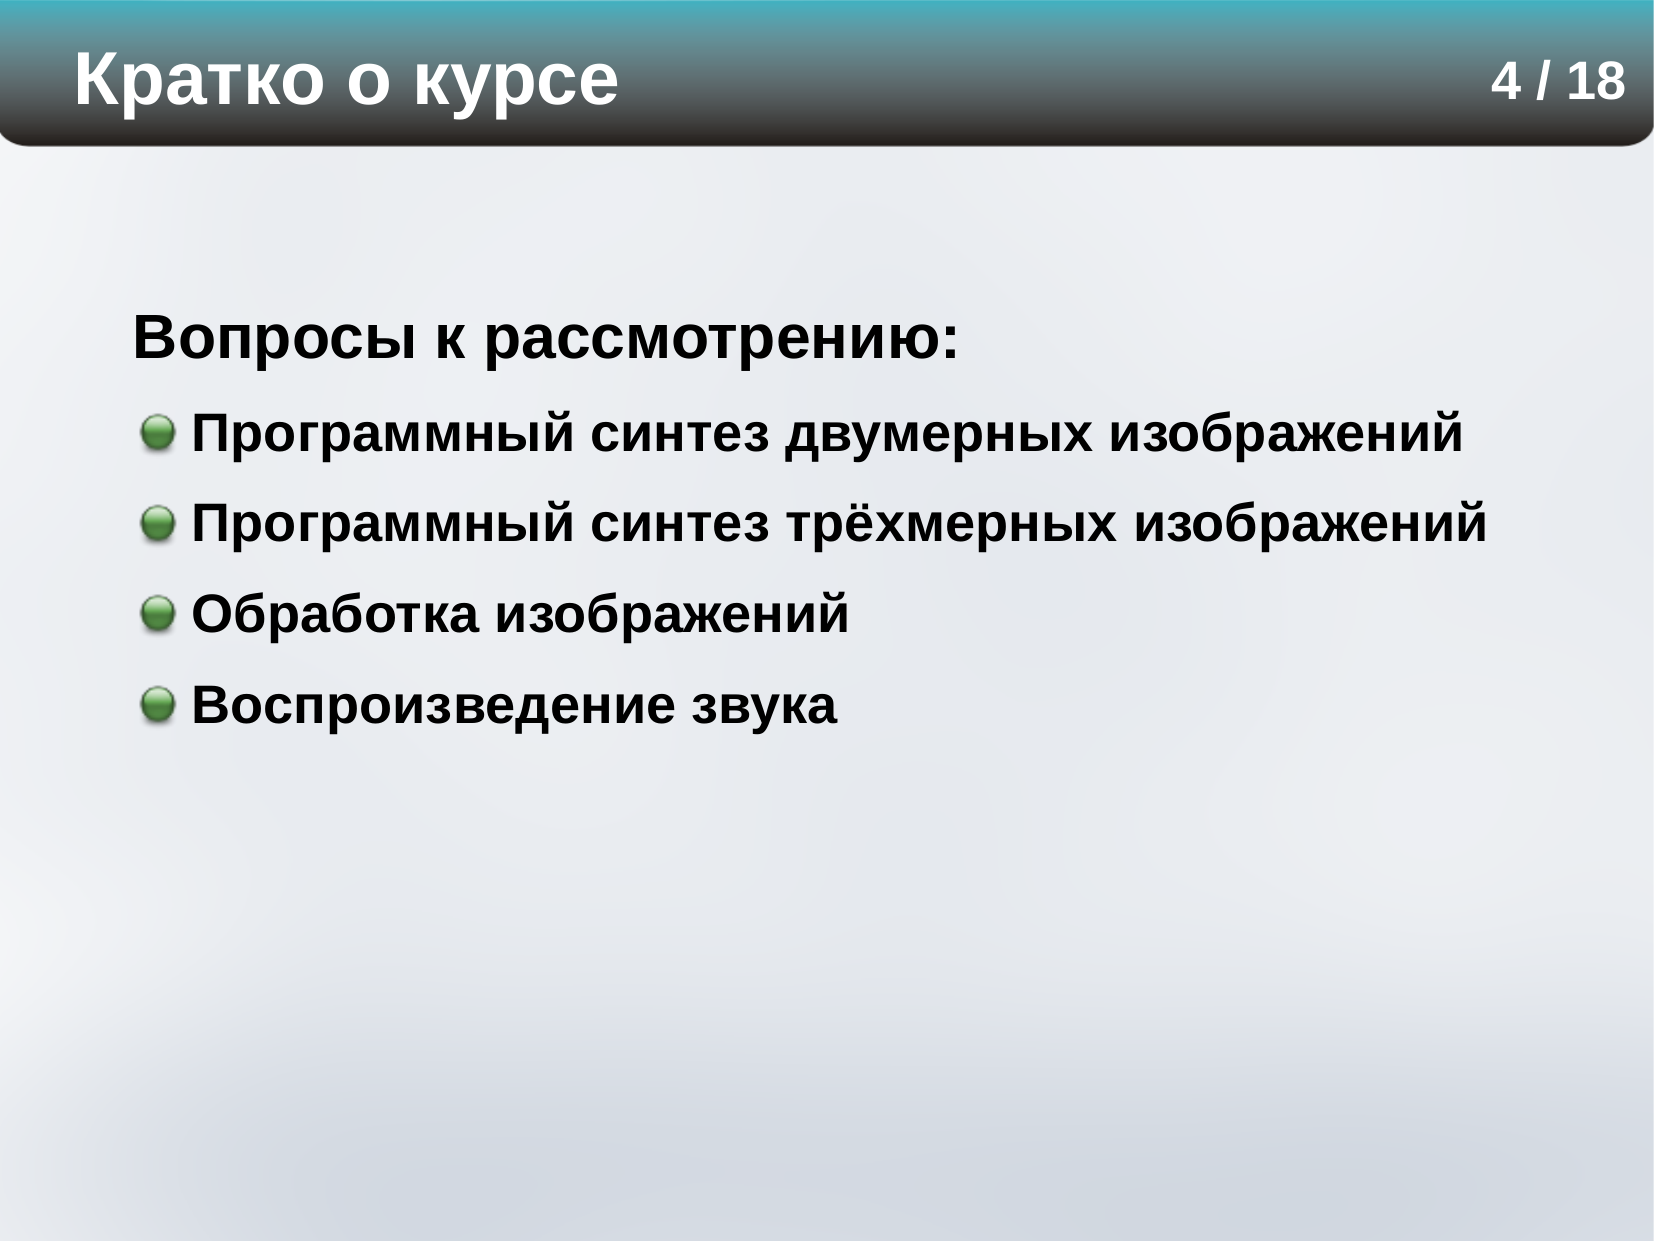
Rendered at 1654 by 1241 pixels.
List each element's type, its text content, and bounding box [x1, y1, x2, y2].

picture [0, 0, 1654, 1241]
text_box <номер> / 18 [1476, 42, 1654, 179]
text_box Кратко о курсе [59, 29, 916, 129]
text_box Вопросы к рассмотрению: Программный синтез двумерных изображений Программный синтез трёхмерных изображений Обработка изображений Воспроизведение звука [118, 259, 1536, 708]
